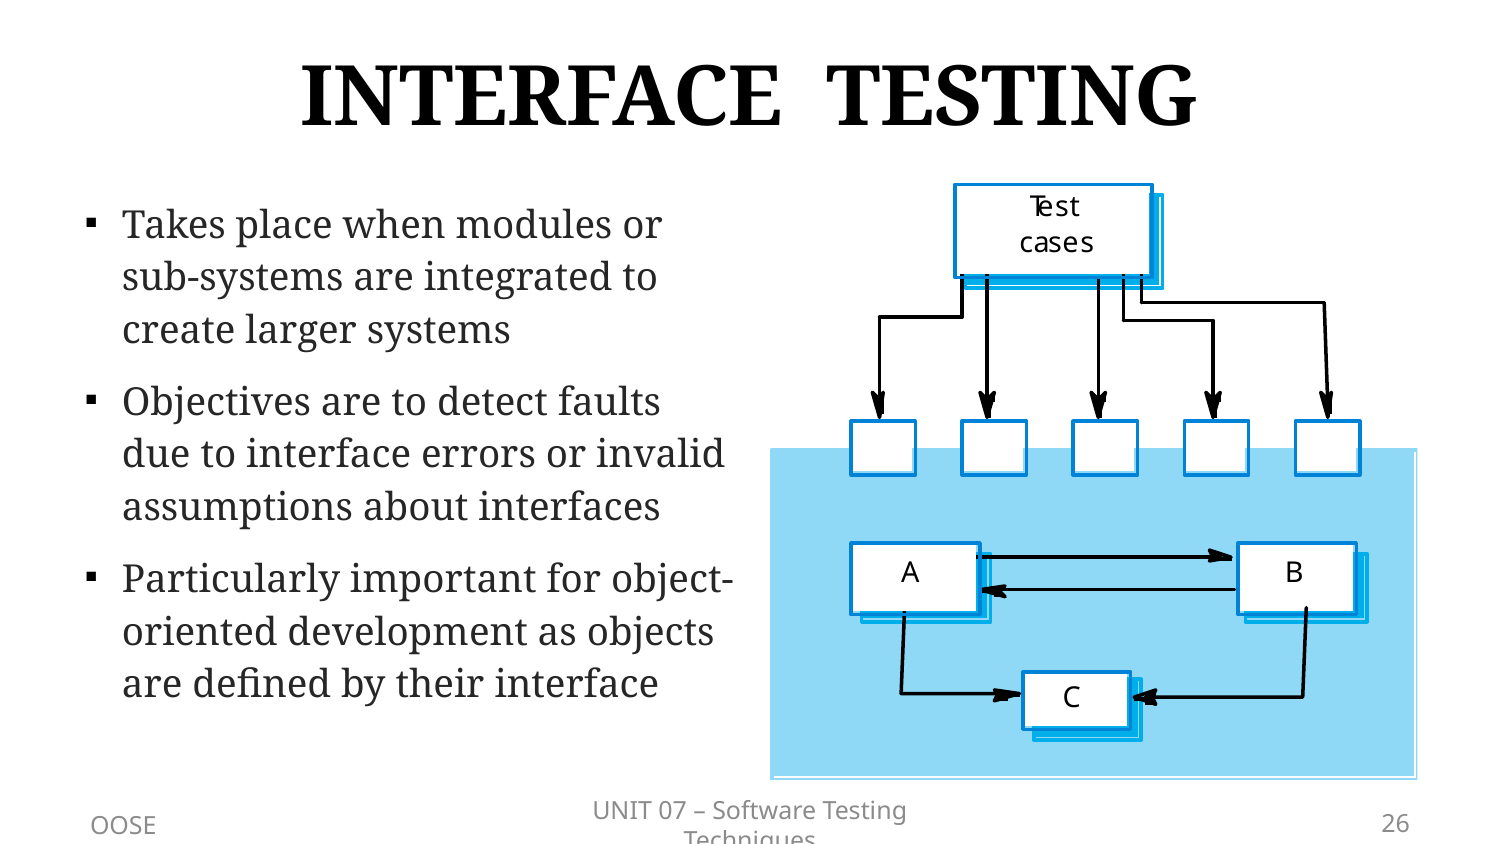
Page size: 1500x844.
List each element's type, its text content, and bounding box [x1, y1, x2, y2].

title INTERFACE TESTING [75, 23, 1425, 164]
list Takes place when modules or sub-systems are integrated to create larger systems Objectives are to detect faults due to interface errors or invalid assumptions about interfaces Particularly important for object-oriented development as objects are defined by their interface [75, 196, 734, 754]
picture [768, 180, 1418, 780]
